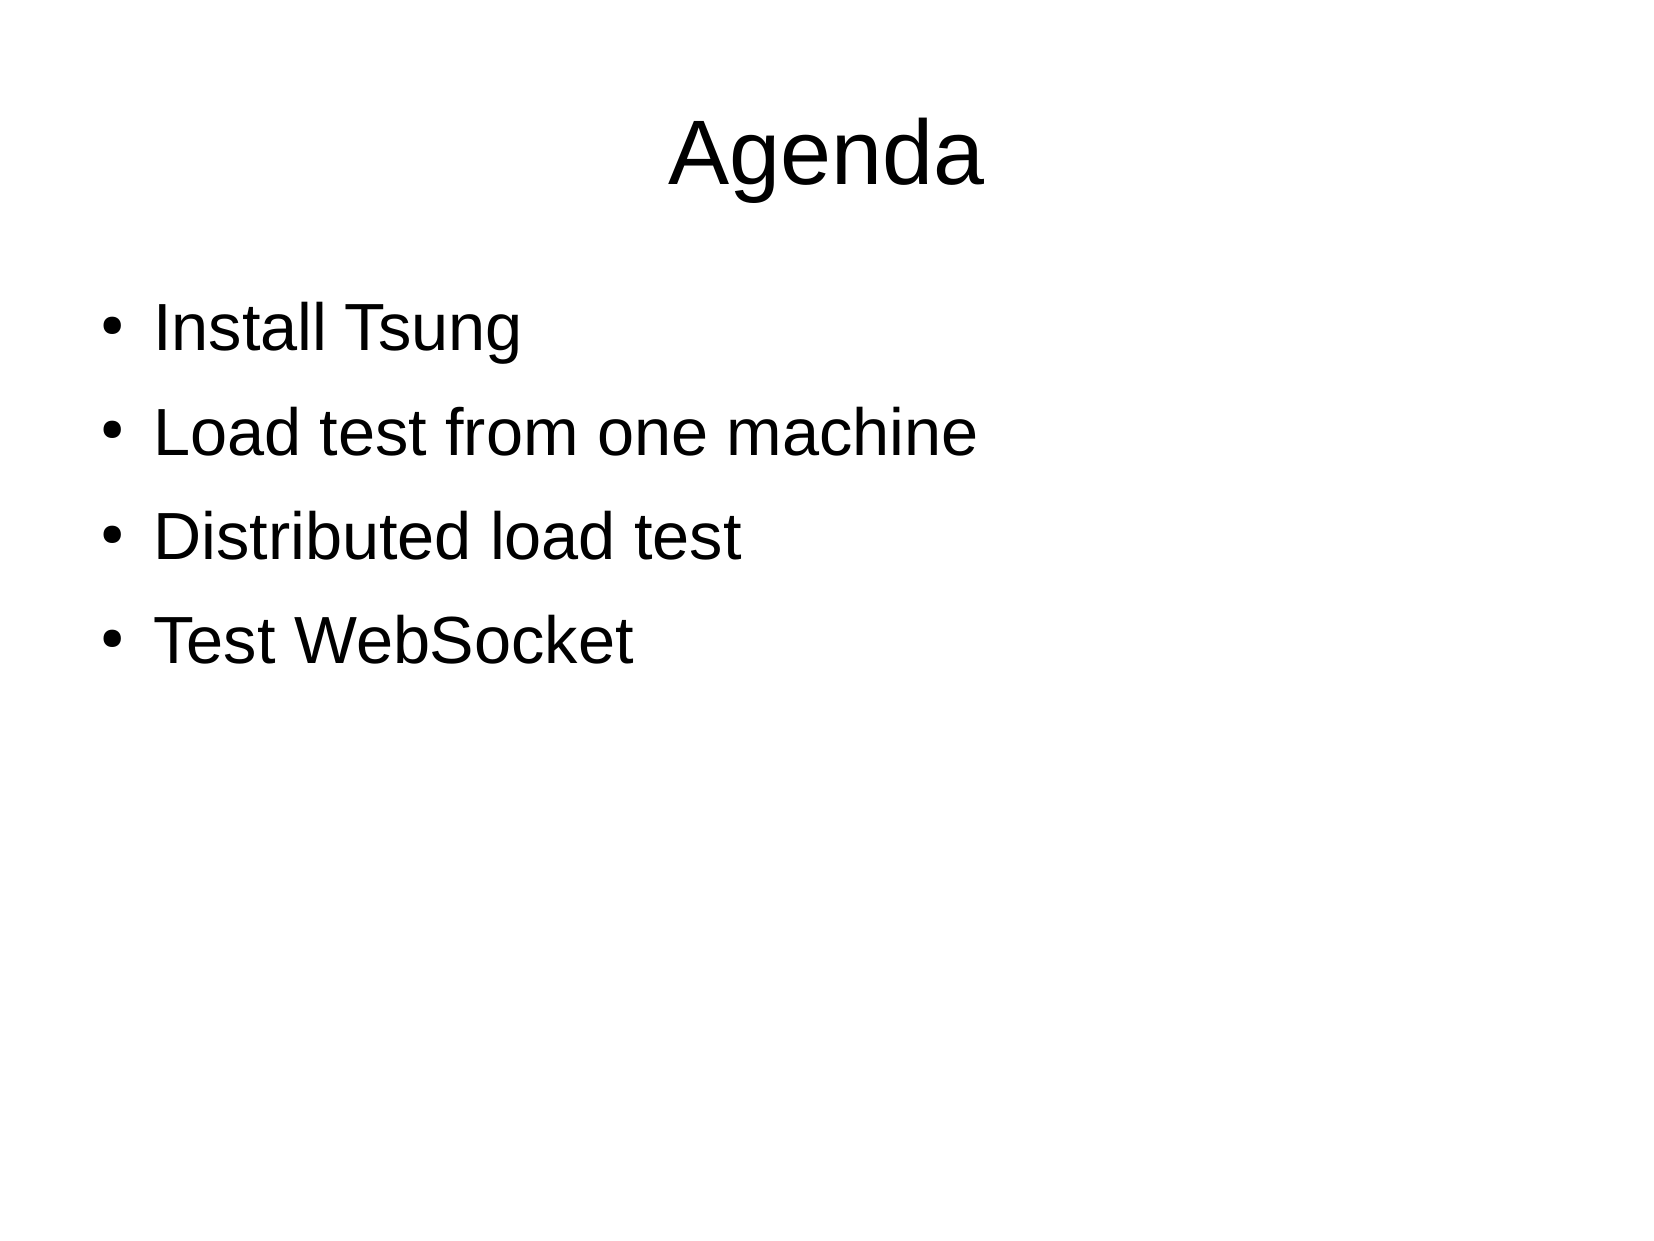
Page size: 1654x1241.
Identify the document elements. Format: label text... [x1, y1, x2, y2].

list Install Tsung Load test from one machine Distributed load test Test WebSocket [82, 290, 1538, 1010]
title Agenda [82, 49, 1571, 257]
